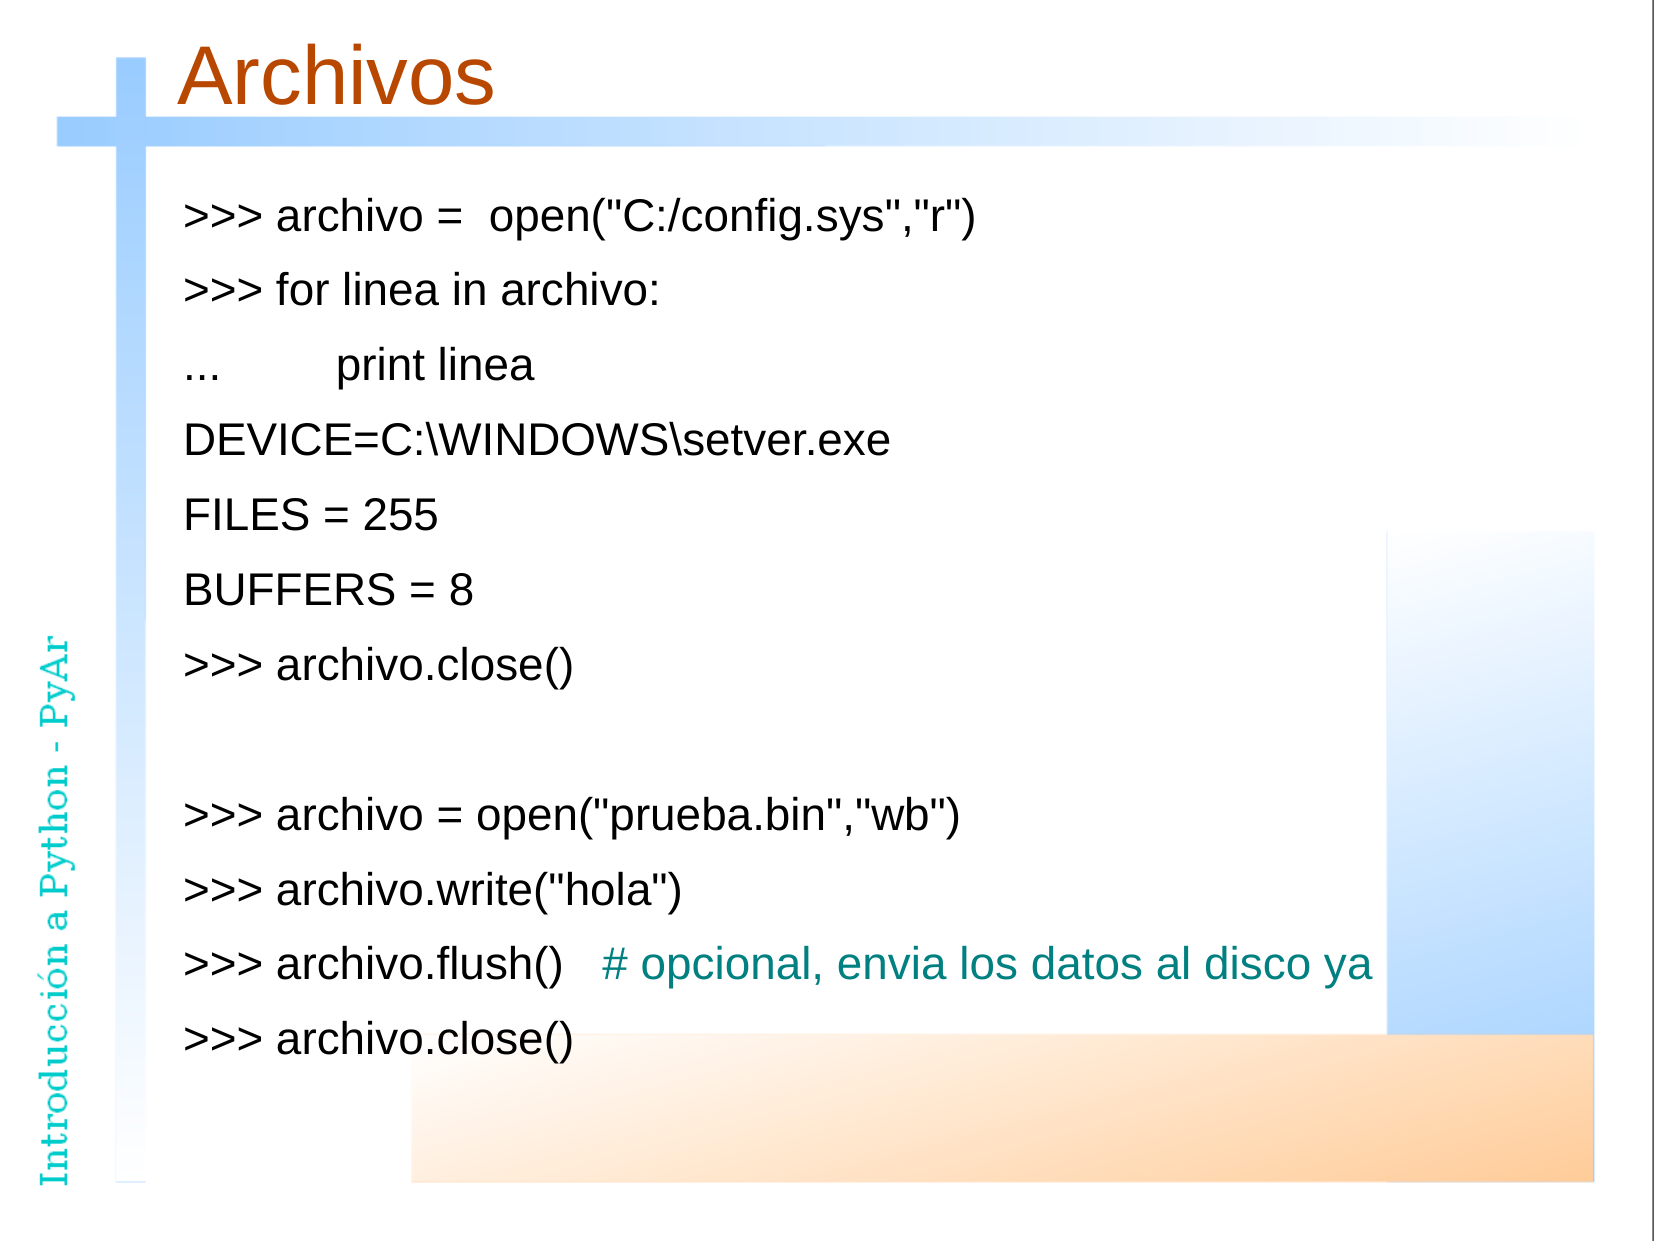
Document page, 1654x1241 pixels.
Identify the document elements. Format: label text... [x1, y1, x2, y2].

title Archivos [177, 0, 1595, 147]
text_box >>> archivo = open("C:/config.sys","r") >>> for linea in archivo: ... print linea DEVICE=C:\WINDOWS\setver.exe FILES = 255 BUFFERS = 8 >>> archivo.close() >>> archivo = open("prueba.bin","wb") >>> archivo.write("hola") >>> archivo.flush() # opcional, envia los datos al disco ya >>> archivo.close() [147, 147, 1595, 1182]
picture [0, 0, 1654, 1241]
